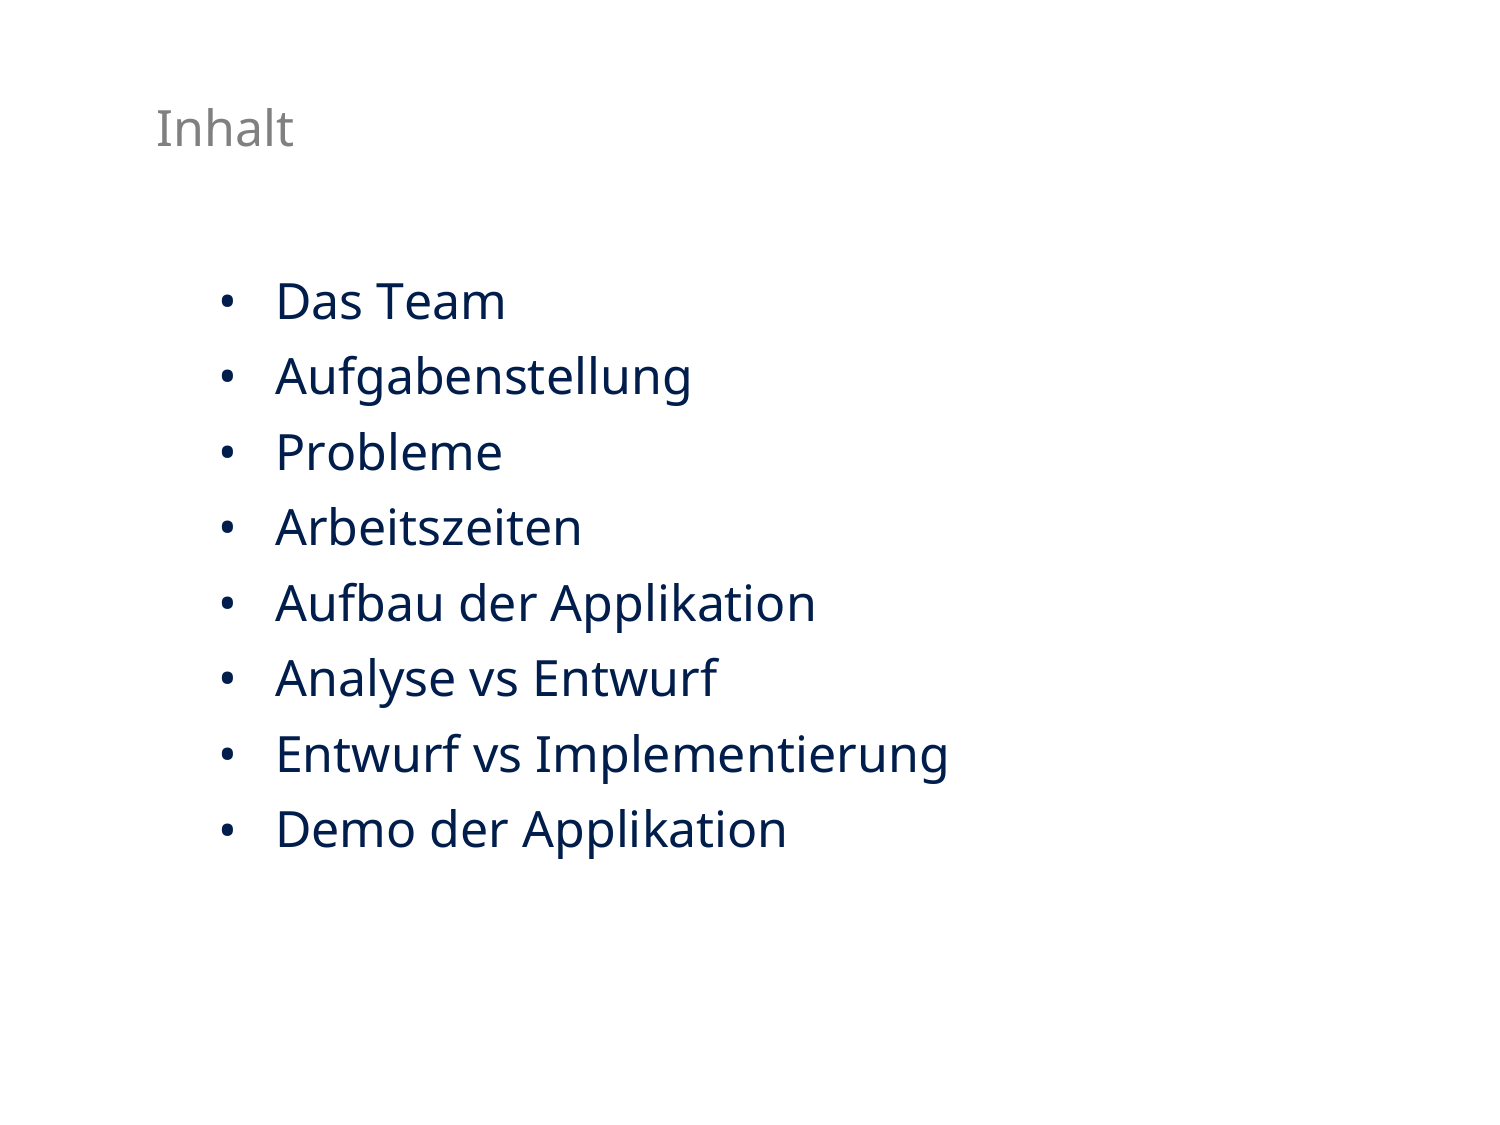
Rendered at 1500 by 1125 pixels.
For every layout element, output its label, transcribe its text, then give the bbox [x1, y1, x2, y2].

title Inhalt [156, 59, 1388, 195]
list Das Team Aufgabenstellung Probleme Arbeitszeiten Aufbau der Applikation Analyse vs Entwurf Entwurf vs Implementierung Demo der Applikation [162, 265, 1388, 841]
